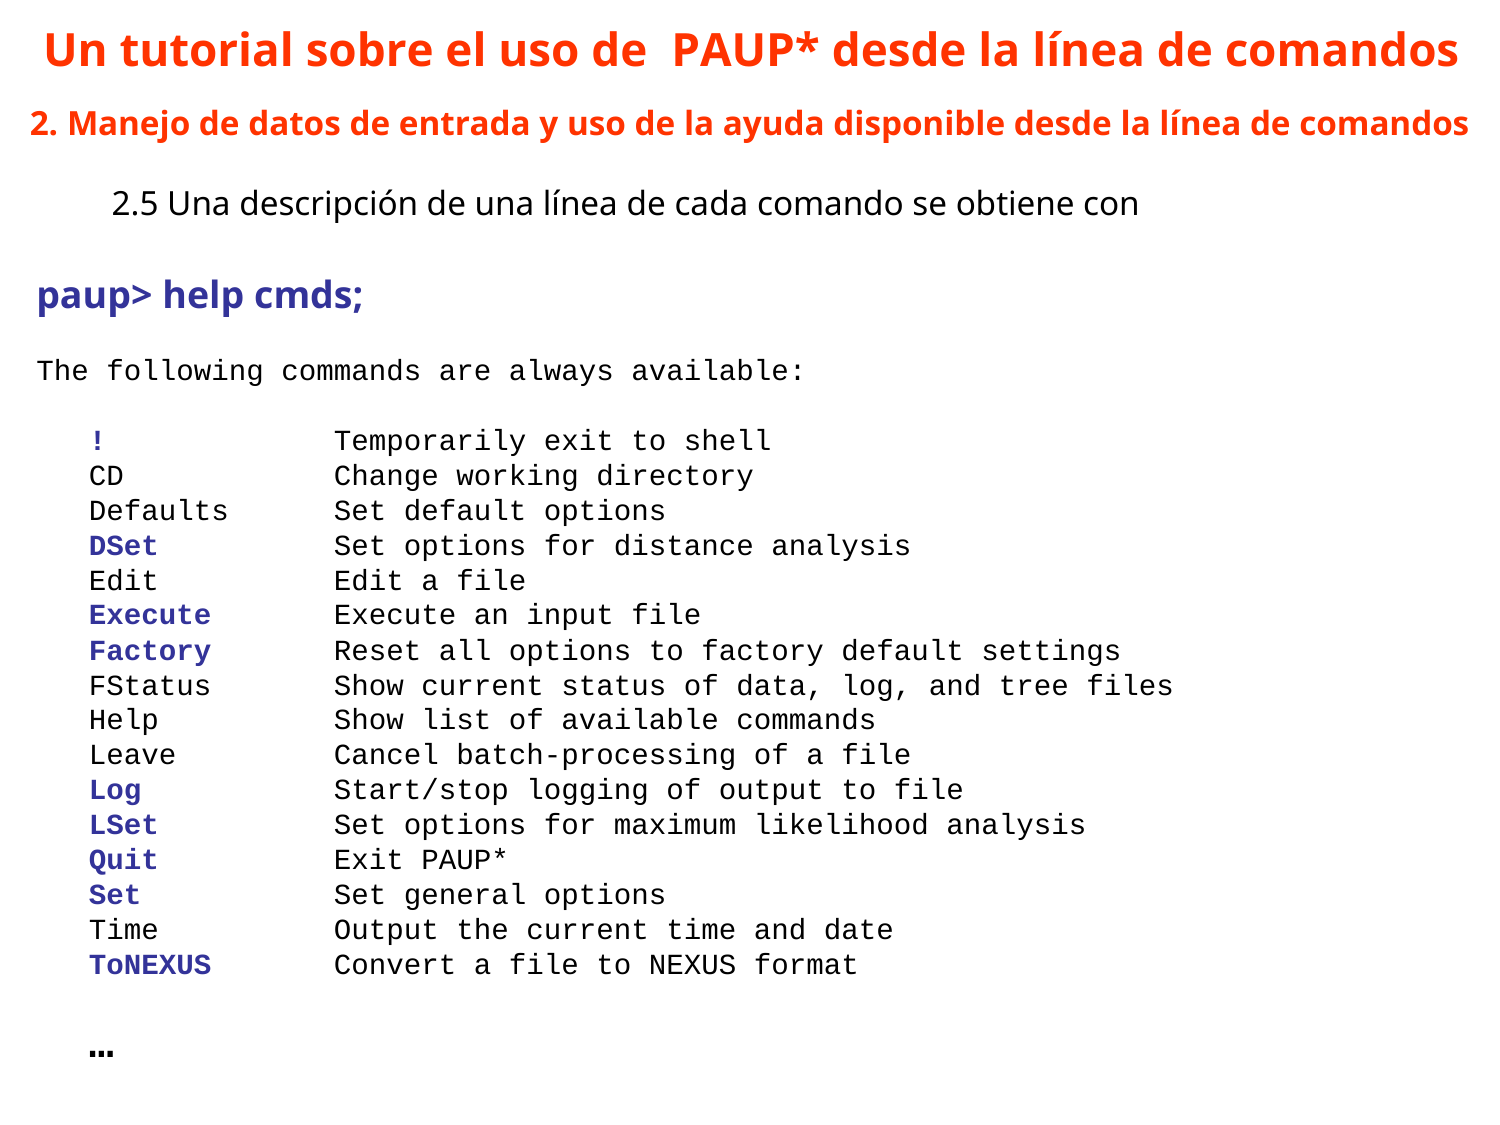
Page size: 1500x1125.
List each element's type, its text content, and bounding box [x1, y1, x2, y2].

text_box 2.5 Una descripción de una línea de cada comando se obtiene con [96, 160, 1175, 231]
text_box paup> help cmds; The following commands are always available: ! Temporarily exit to shell CD Change working directory Defaults Set default options DSet Set options for distance analysis Edit Edit a file Execute Execute an input file Factory Reset all options to factory default settings FStatus Show current status of data, log, and tree files Help Show list of available commands Leave Cancel batch-processing of a file Log Start/stop logging of output to file LSet Set options for maximum likelihood analysis Quit Exit PAUP* Set Set general options Time Output the current time and date ToNEXUS Convert a file to NEXUS format … [21, 263, 1189, 1124]
text_box Un tutorial sobre el uso de PAUP* desde la línea de comandos [28, 13, 1475, 84]
text_box 2. Manejo de datos de entrada y uso de la ayuda disponible desde la línea de comandos [15, 94, 1500, 150]
